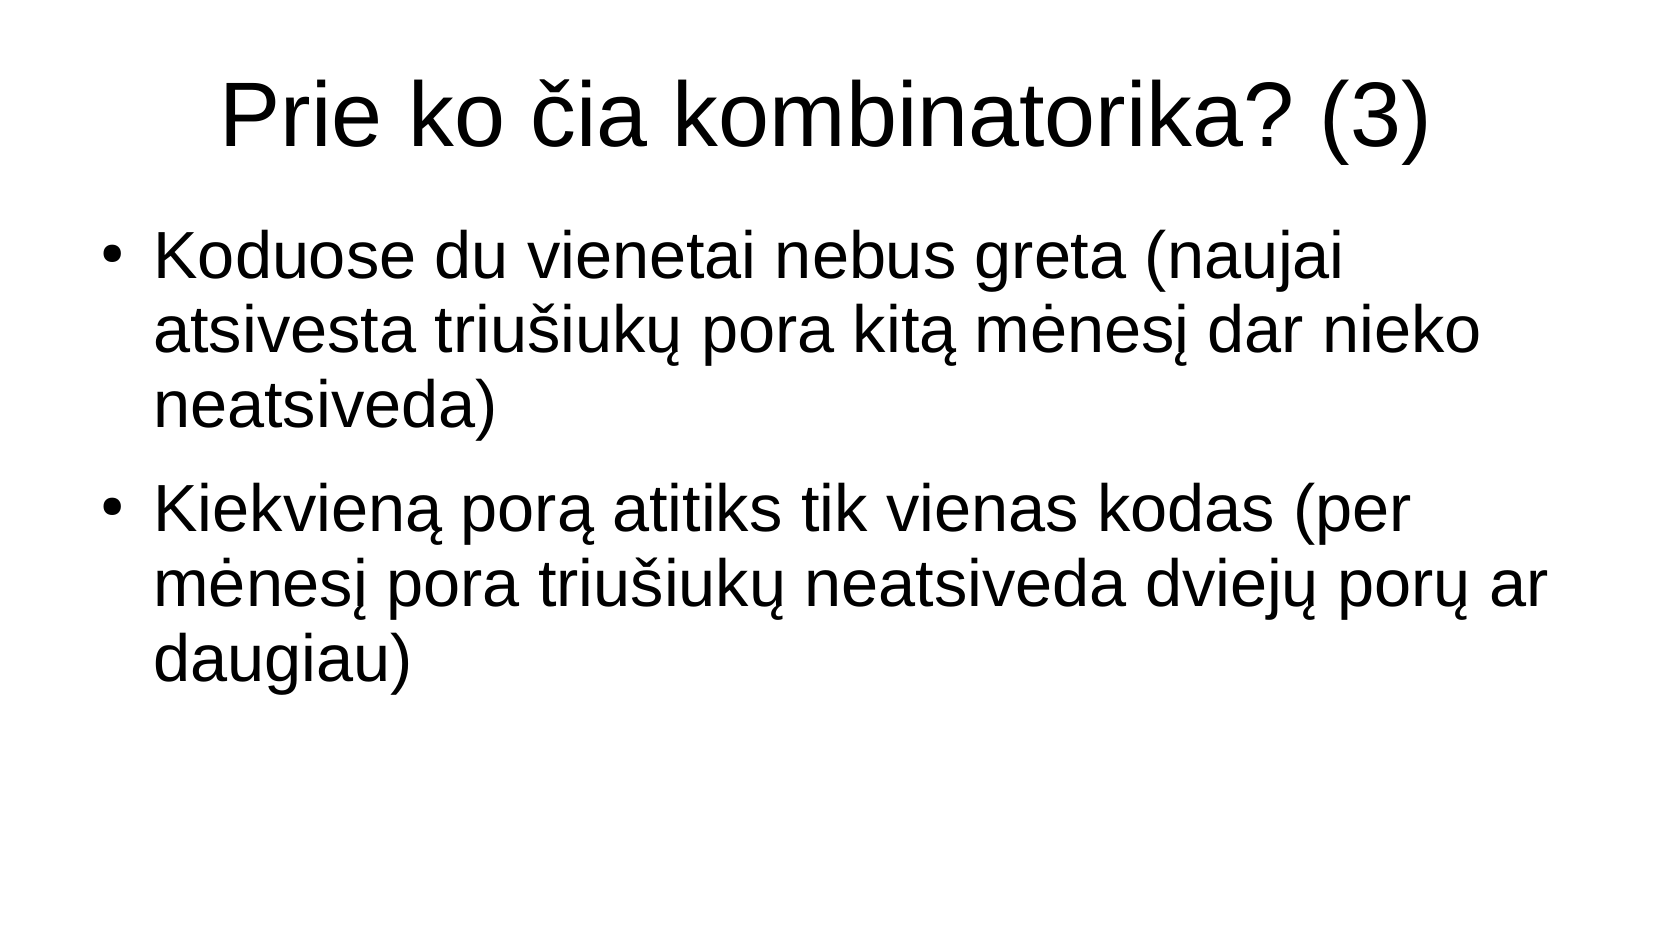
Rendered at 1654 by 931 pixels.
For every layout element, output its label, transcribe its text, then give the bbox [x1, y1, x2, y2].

list Koduose du vienetai nebus greta (naujai atsivesta triušiukų pora kitą mėnesį dar nieko neatsiveda) Kiekvieną porą atitiks tik vienas kodas (per mėnesį pora triušiukų neatsiveda dviejų porų ar daugiau) [82, 217, 1571, 758]
title Prie ko čia kombinatorika? (3) [82, 37, 1571, 193]
